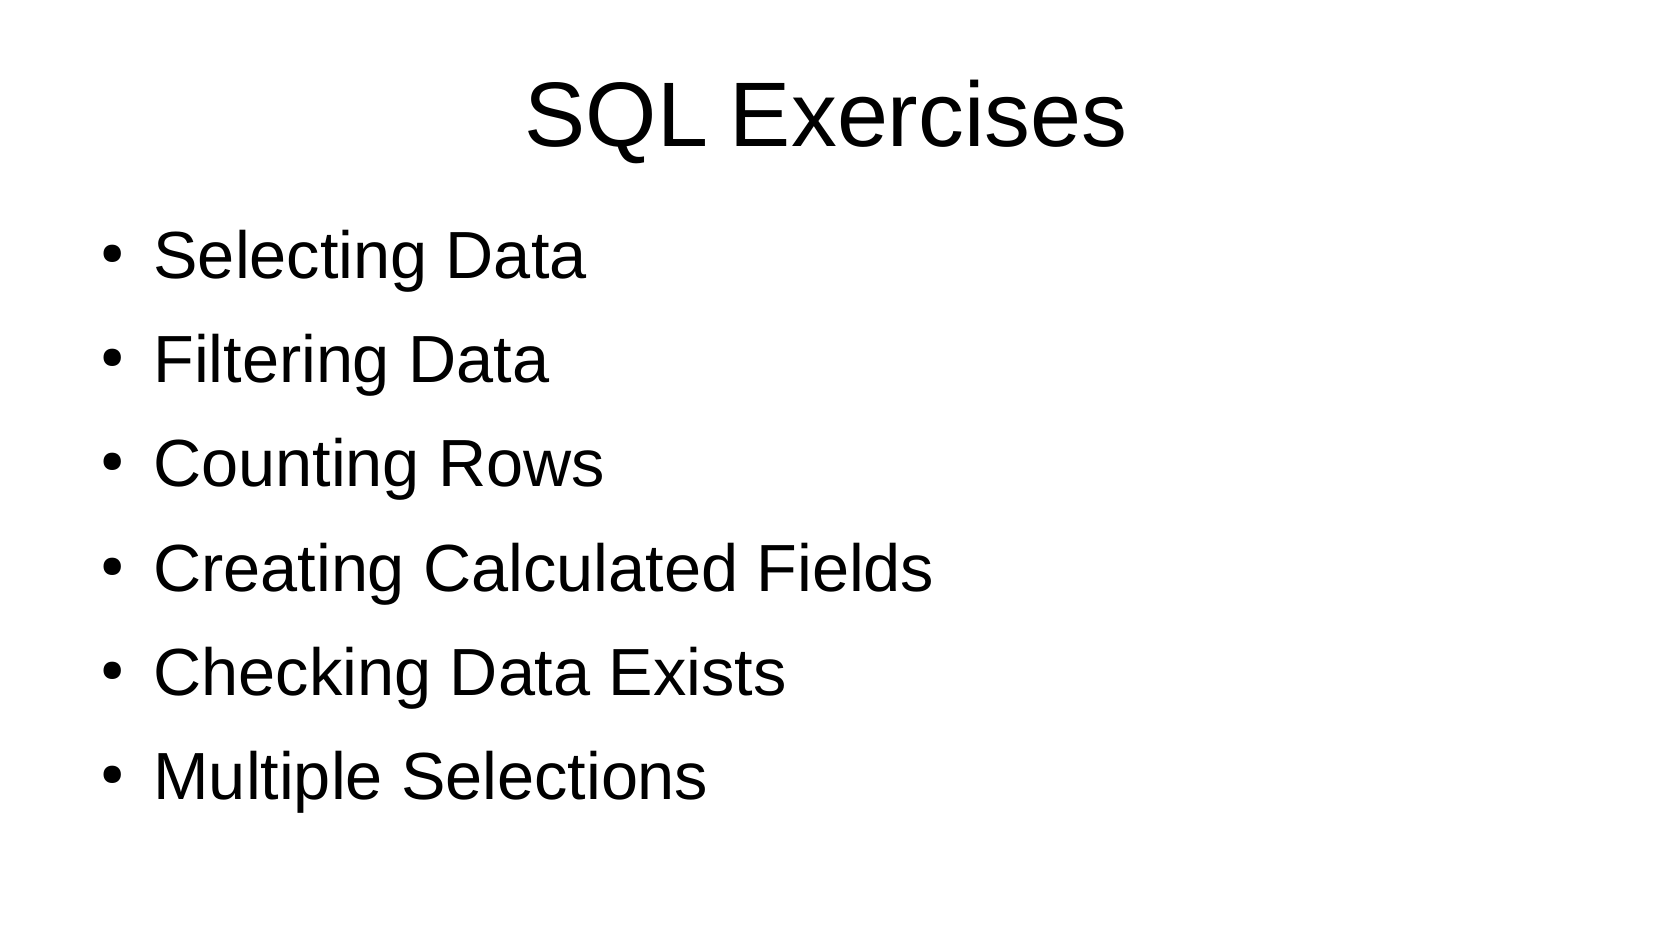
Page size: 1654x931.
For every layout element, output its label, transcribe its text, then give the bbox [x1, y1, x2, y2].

title SQL Exercises [82, 37, 1571, 193]
list Selecting Data Filtering Data Counting Rows Creating Calculated Fields Checking Data Exists Multiple Selections [82, 217, 1571, 847]
